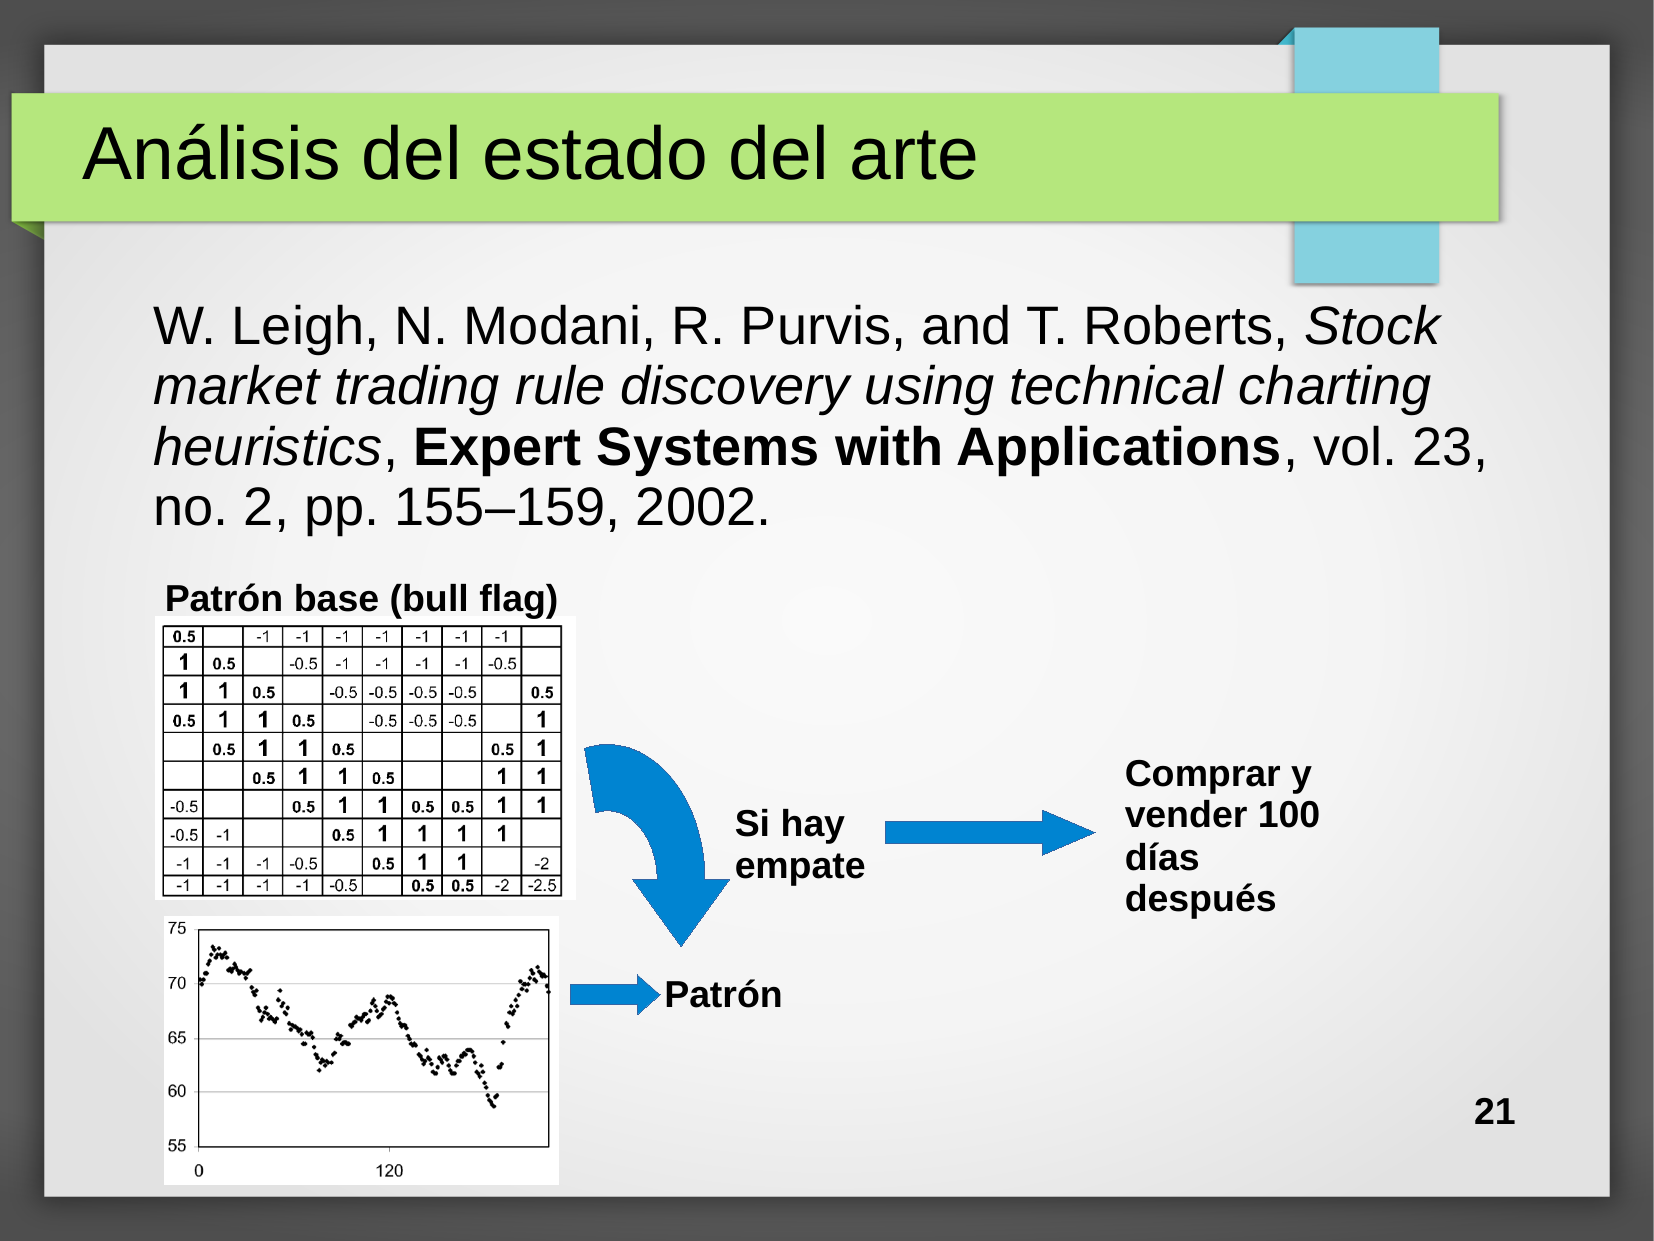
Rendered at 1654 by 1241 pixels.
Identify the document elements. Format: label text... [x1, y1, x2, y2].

title Análisis del estado del arte [82, 94, 1264, 213]
text_box Si hay empate [720, 795, 931, 894]
text_box Patrón [649, 965, 800, 1032]
text_box [885, 810, 1096, 856]
list W. Leigh, N. Modani, R. Purvis, and T. Roberts, Stock market trading rule discovery using technical charting heuristics, Expert Systems with Applications, vol. 23, no. 2, pp. 155–159, 2002. [82, 295, 1571, 1015]
picture [0, 0, 1654, 1241]
text_box Patrón base (bull flag) [150, 570, 601, 669]
text_box [584, 744, 720, 947]
text_box Comprar y vender 100 días después [1110, 744, 1366, 928]
text_box <number> [1459, 1083, 1654, 1154]
text_box [570, 974, 661, 1015]
